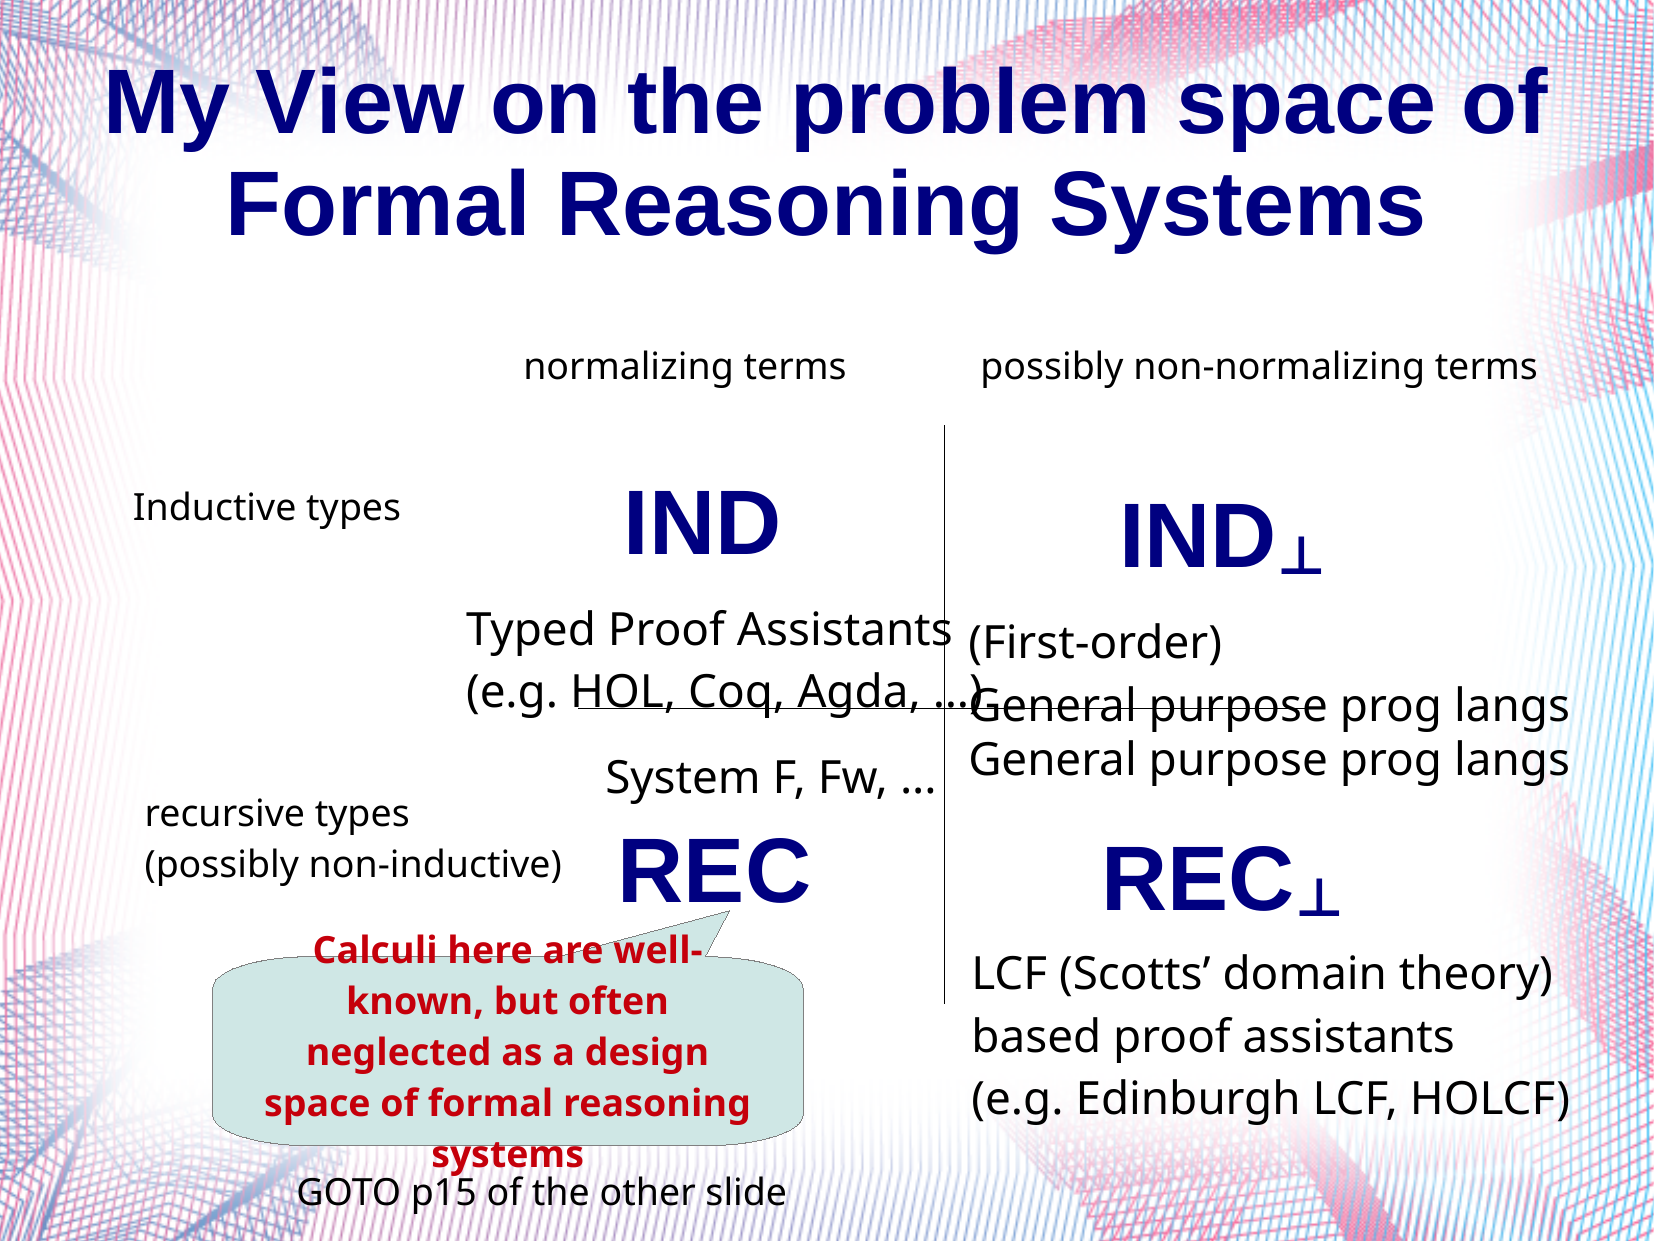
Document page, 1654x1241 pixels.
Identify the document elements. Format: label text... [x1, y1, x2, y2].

text_box GOTO p15 of the other slide [281, 1158, 804, 1217]
text_box System F, Fw, ... [590, 737, 920, 799]
text_box normalizing terms [508, 331, 851, 390]
text_box LCF (Scotts’ domain theory) based proof assistants (e.g. Edinburgh LCF, HOLCF) [956, 933, 1539, 1086]
text_box General purpose prog langs [953, 718, 1502, 780]
text_box Calculi here are well-known, but often neglected as a design space of formal reasoning systems [212, 910, 804, 1146]
text_box possibly non-normalizing terms [965, 331, 1536, 390]
title IND [590, 460, 815, 586]
title IND⊥ [1074, 469, 1371, 602]
text_box Typed Proof Assistants (e.g. HOL, Coq, Agda, …) [451, 589, 952, 696]
text_box Inductive types [118, 473, 406, 532]
text_box recursive types (possibly non-inductive) [129, 779, 572, 881]
title My View on the problem space of Formal Reasoning Systems [82, 49, 1571, 257]
title REC⊥ [1074, 812, 1371, 933]
text_box (First-order) General purpose prog langs [953, 602, 1502, 709]
title REC [602, 808, 827, 934]
picture [0, 0, 1654, 1241]
